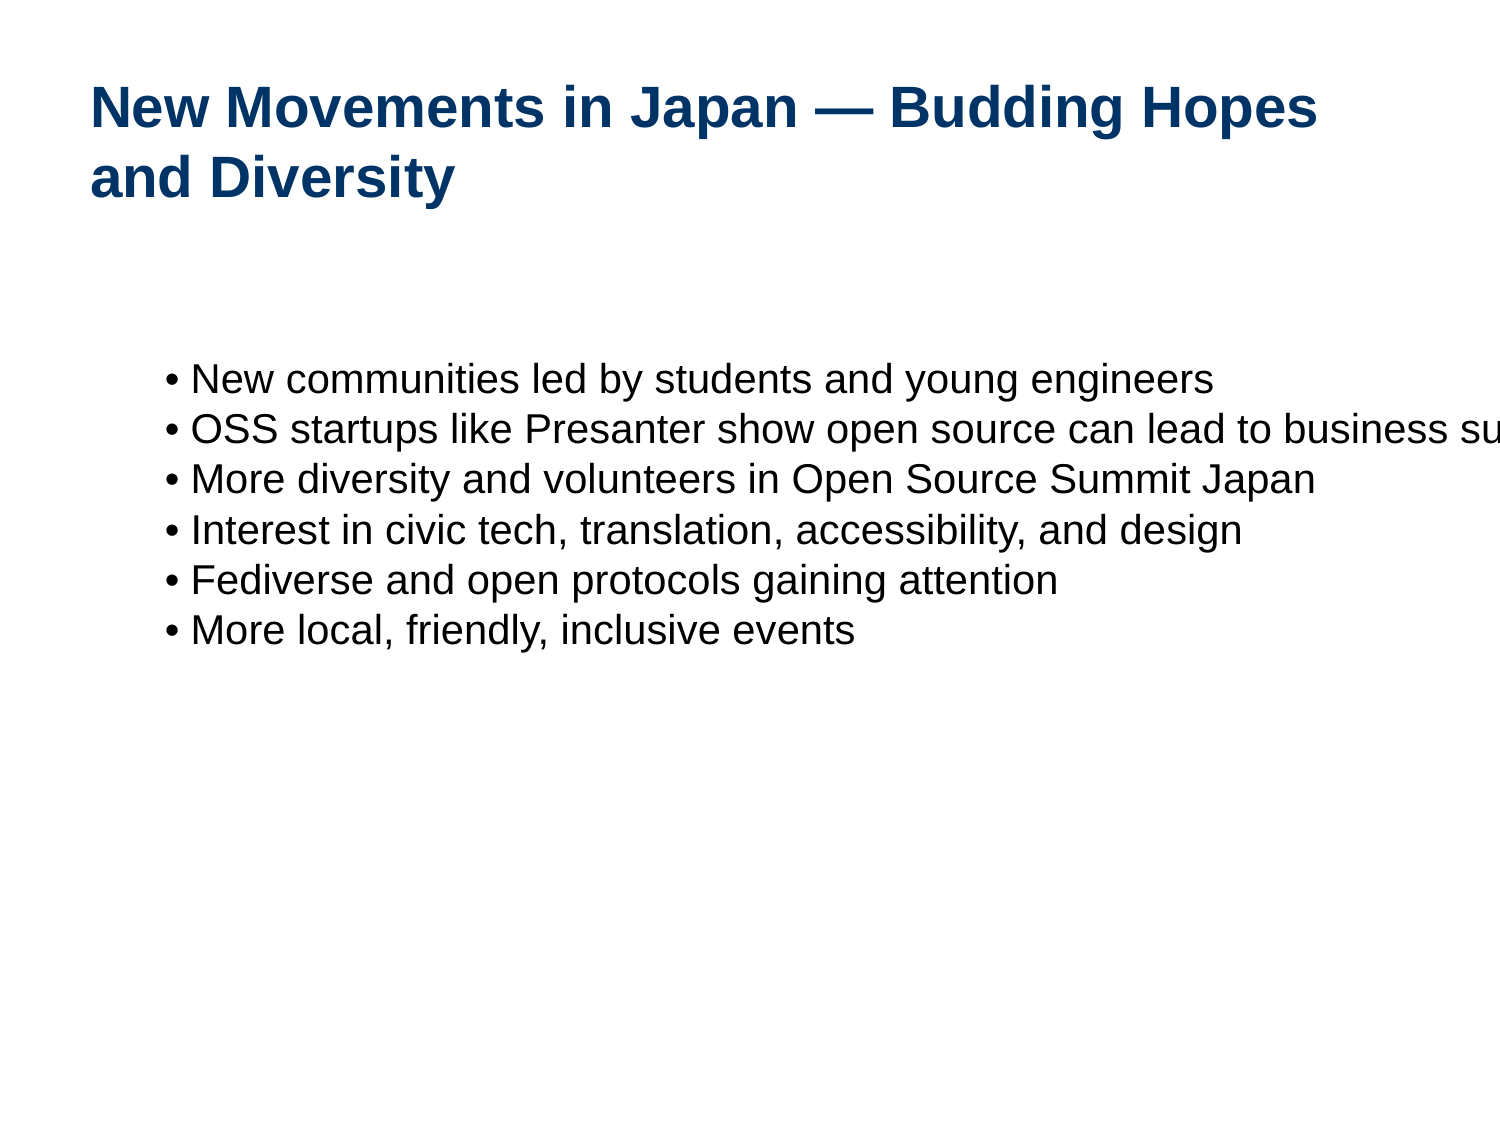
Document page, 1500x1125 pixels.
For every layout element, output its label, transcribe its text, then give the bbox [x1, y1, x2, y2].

text_box • New communities led by students and young engineers • OSS startups like Presanter show open source can lead to business success • More diversity and volunteers in Open Source Summit Japan • Interest in civic tech, translation, accessibility, and design • Fediverse and open protocols gaining attention • More local, friendly, inclusive events [149, 299, 1500, 660]
title New Movements in Japan — Budding Hopes and Diversity [75, 45, 1425, 233]
